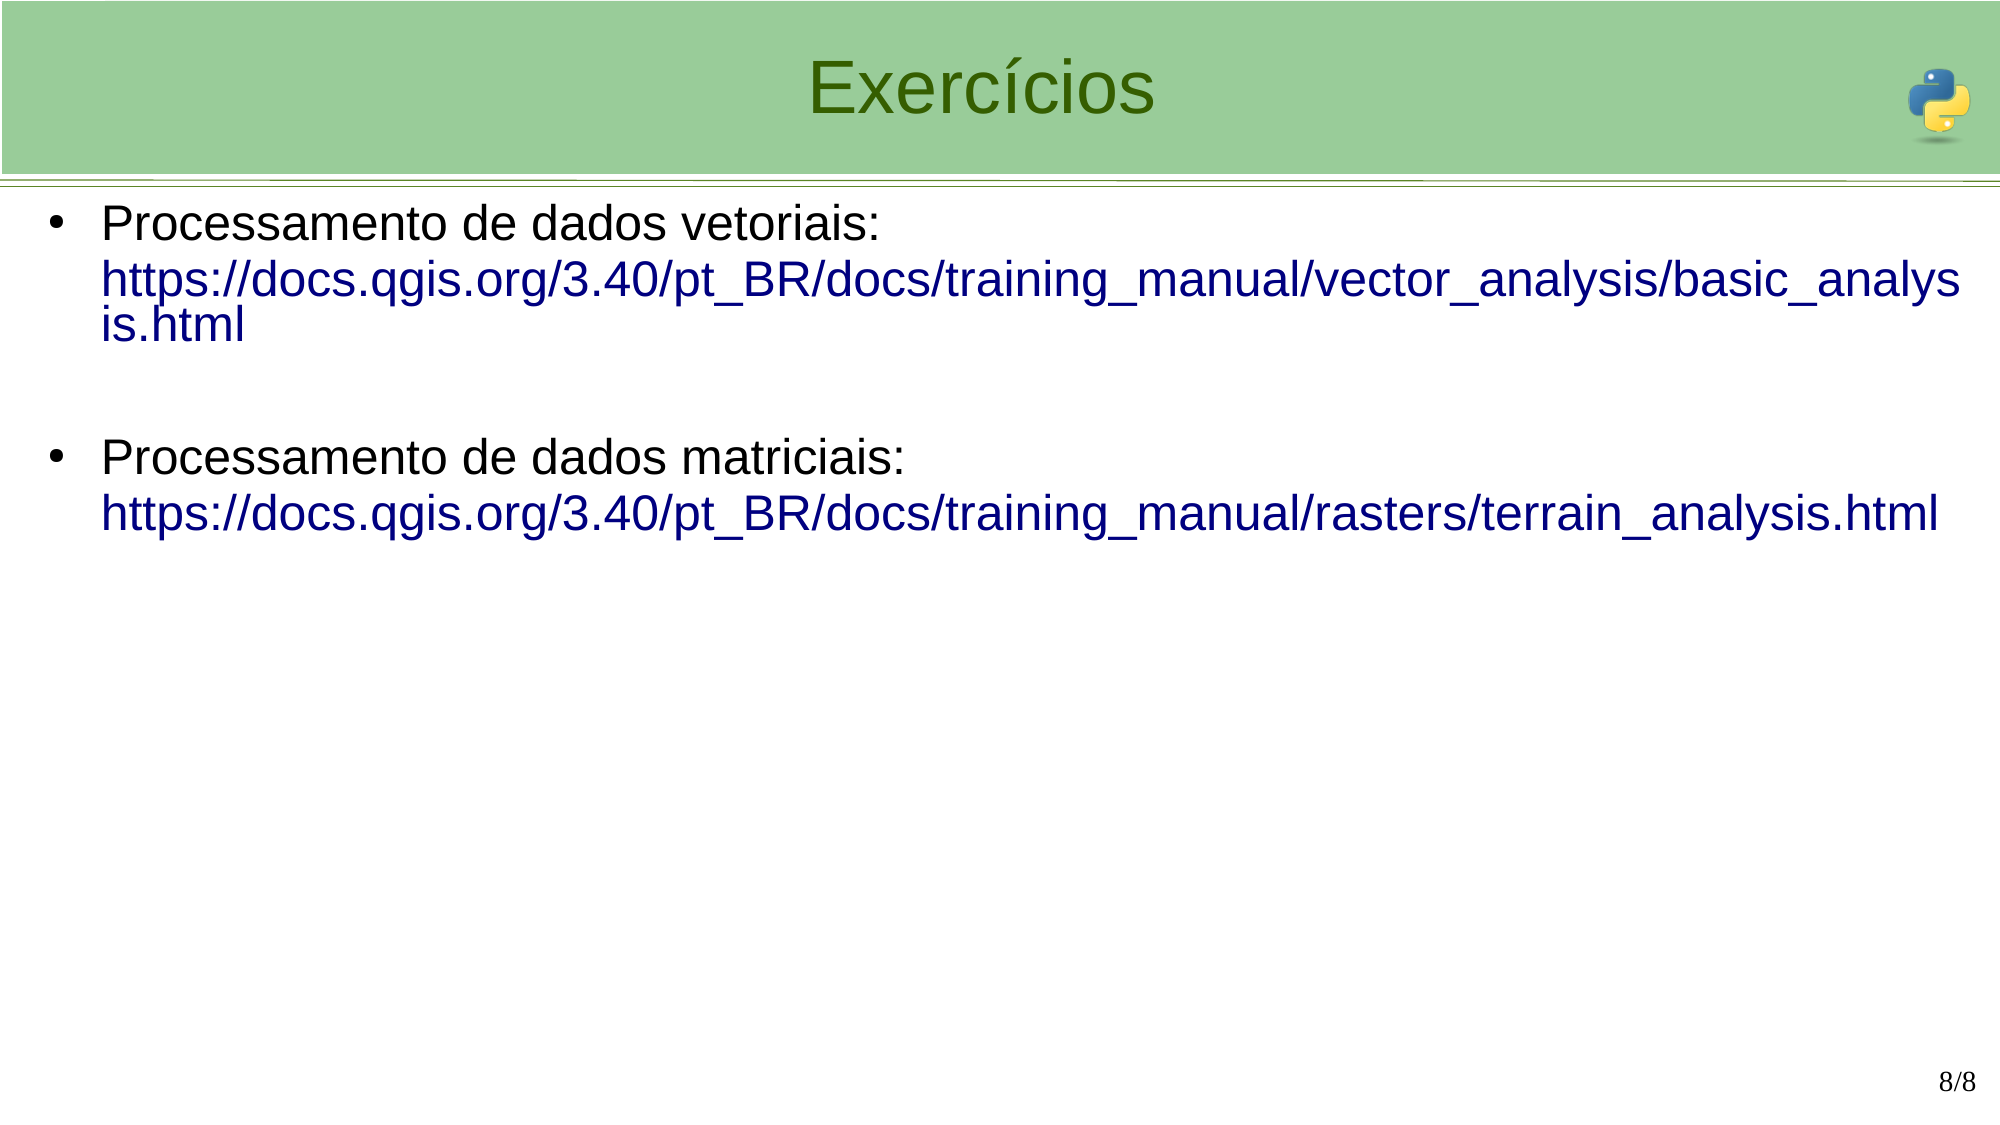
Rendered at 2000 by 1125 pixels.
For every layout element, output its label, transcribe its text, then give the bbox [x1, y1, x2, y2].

title Exercícios [105, 0, 1861, 174]
list Processamento de dados vetoriais:https://docs.qgis.org/3.40/pt_BR/docs/training_manual/vector_analysis/basic_analysis.html Processamento de dados matriciais:https://docs.qgis.org/3.40/pt_BR/docs/training_manual/rasters/terrain_analysis.html [30, 195, 1966, 848]
picture [1901, 59, 1979, 148]
